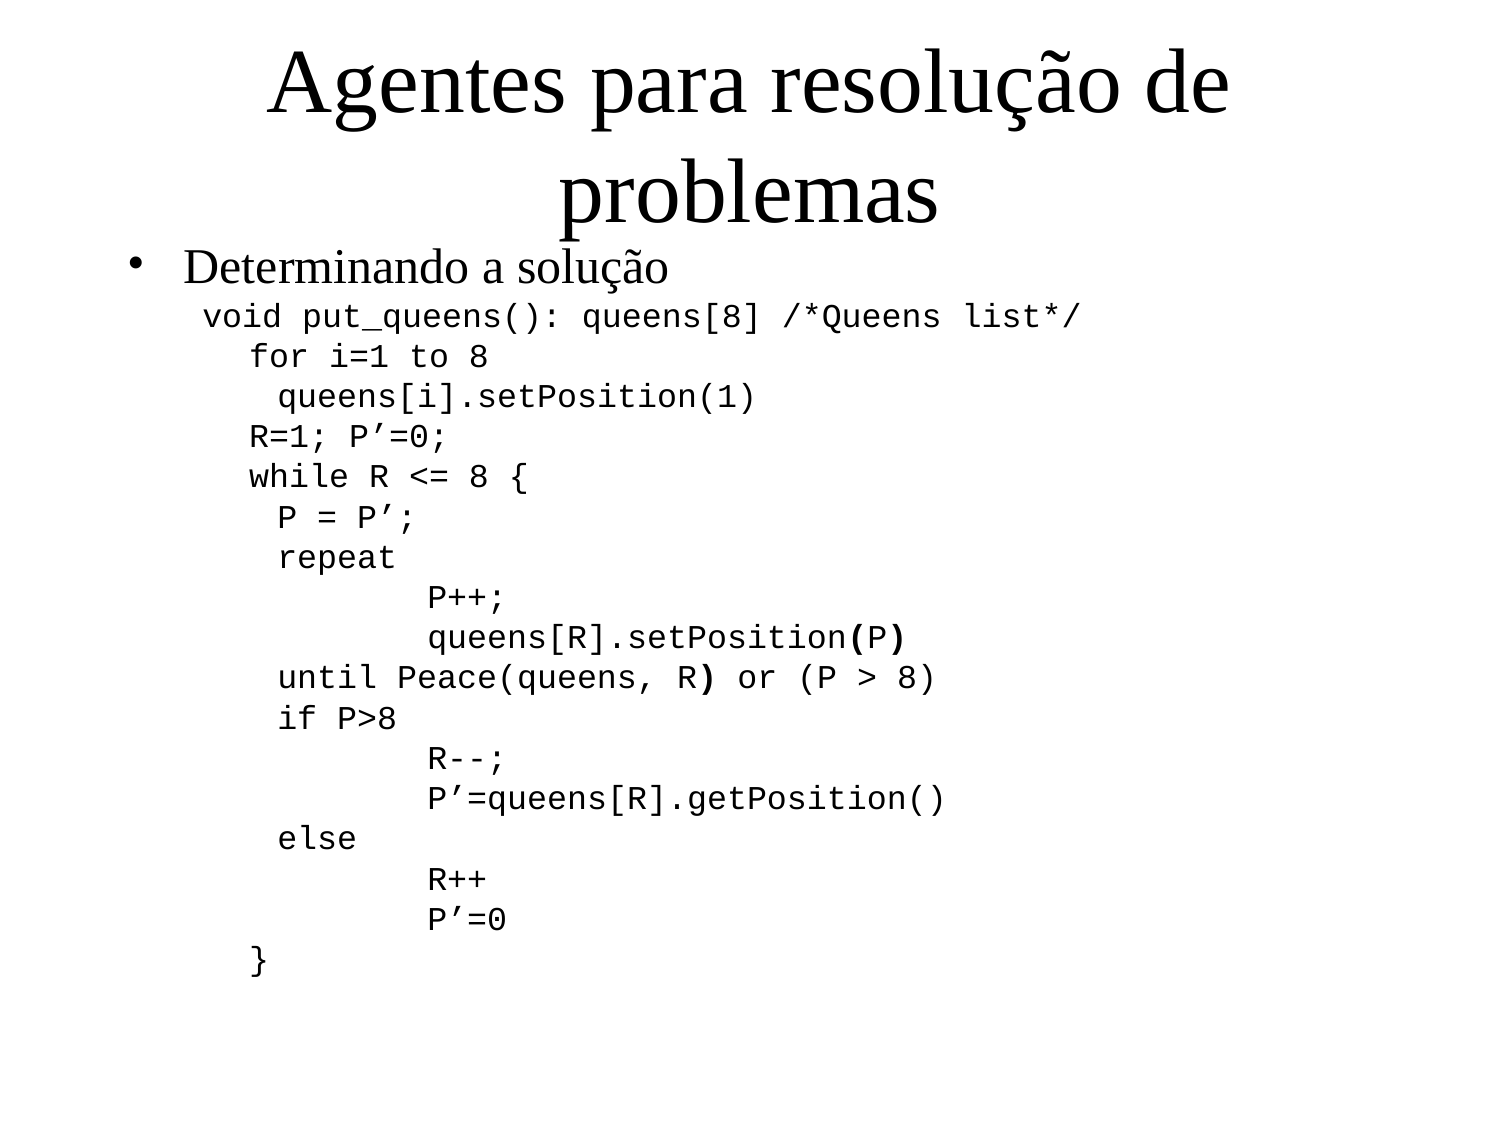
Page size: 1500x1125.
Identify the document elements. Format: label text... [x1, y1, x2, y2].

title Agentes para resolução de problemas [112, 13, 1388, 249]
list Determinando a solução void put_queens(): queens[8] /*Queens list*/ for i=1 to 8 queens[i].setPosition(1) R=1; P’=0; while R <= 8 { P = P’; repeat P++; queens[R].setPosition(P) until Peace(queens, R) or (P > 8) if P>8 R--; P’=queens[R].getPosition() else R++ P’=0 } [112, 249, 1388, 1038]
